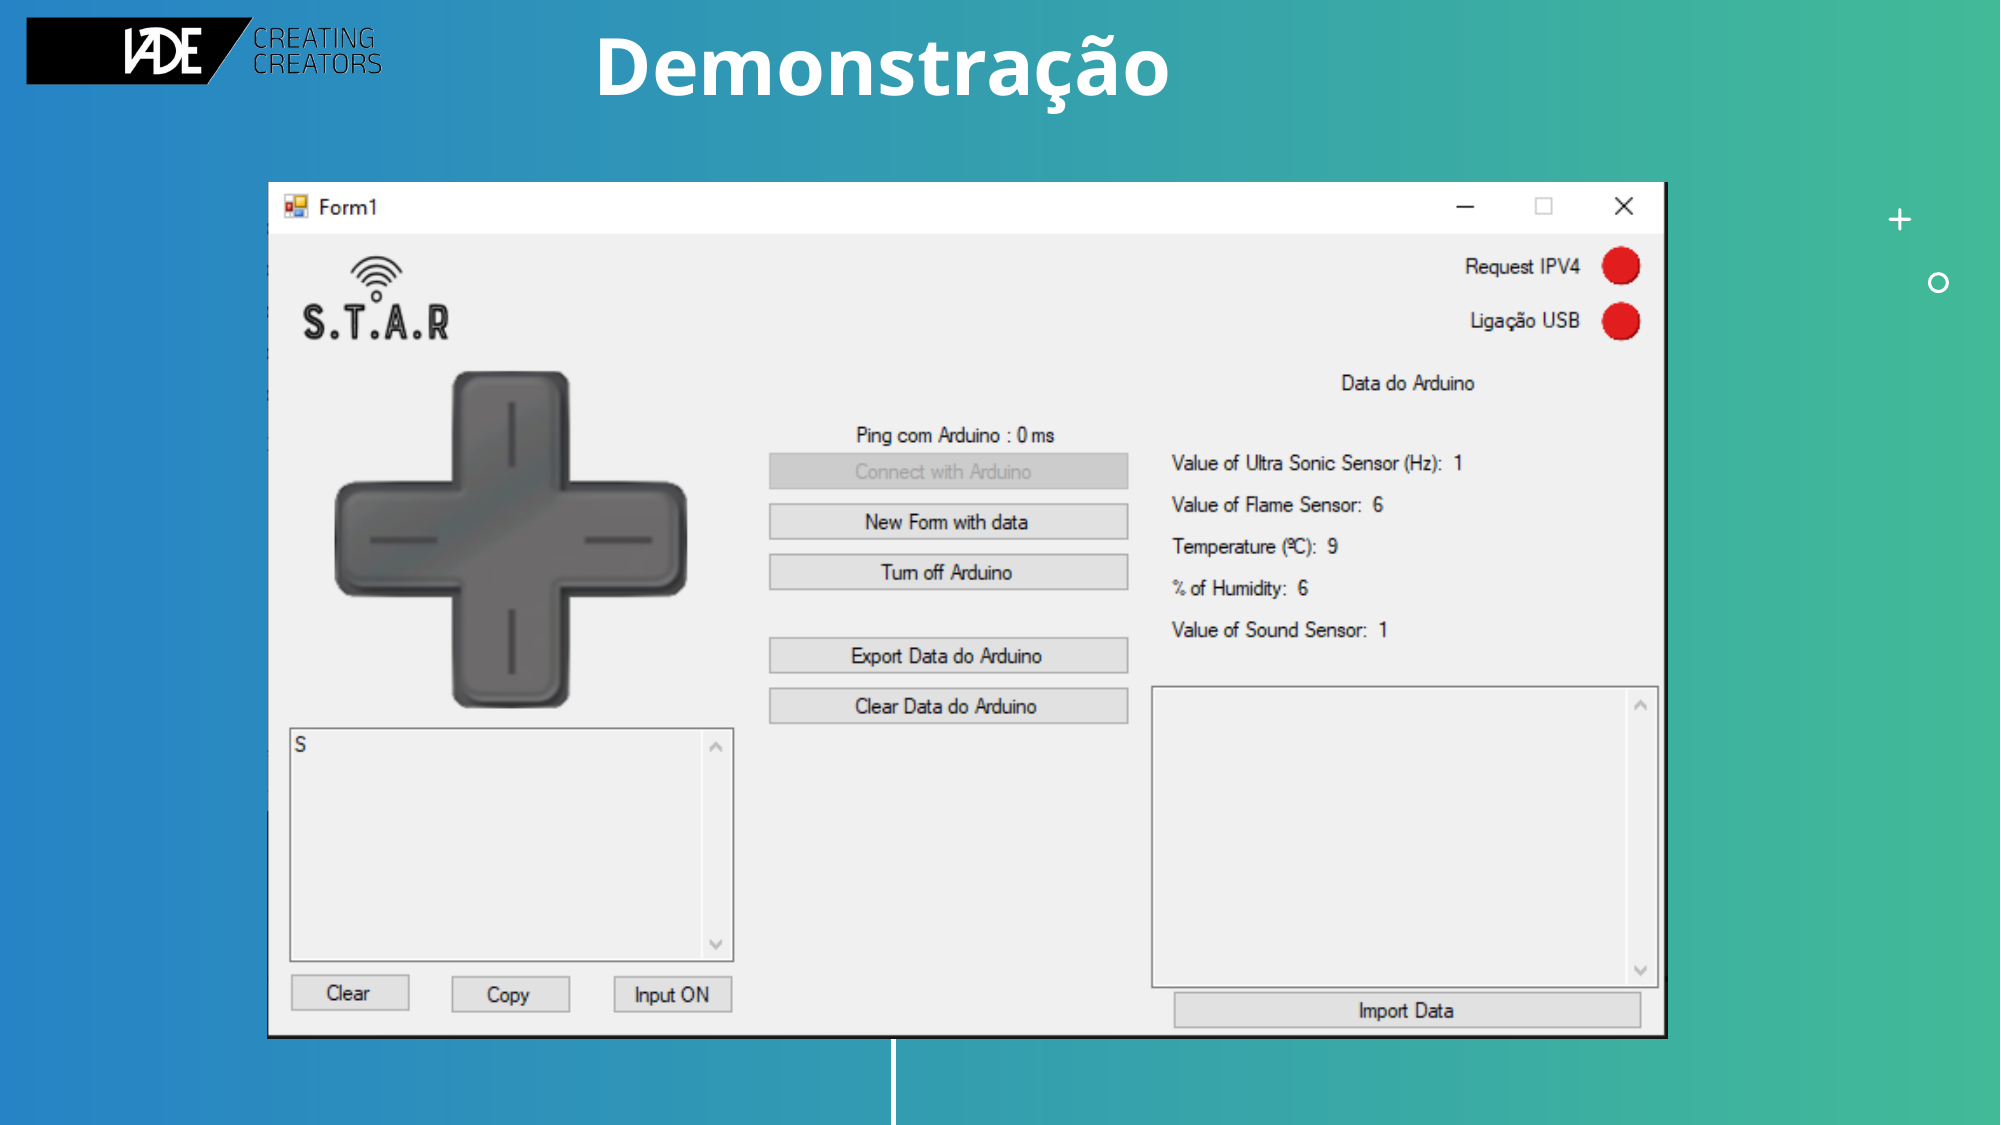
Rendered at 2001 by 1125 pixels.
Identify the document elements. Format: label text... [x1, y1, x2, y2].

picture [21, 15, 391, 85]
title Demonstração [578, 19, 1303, 182]
text_box [0, 0, 2000, 1125]
picture [267, 182, 1668, 1040]
